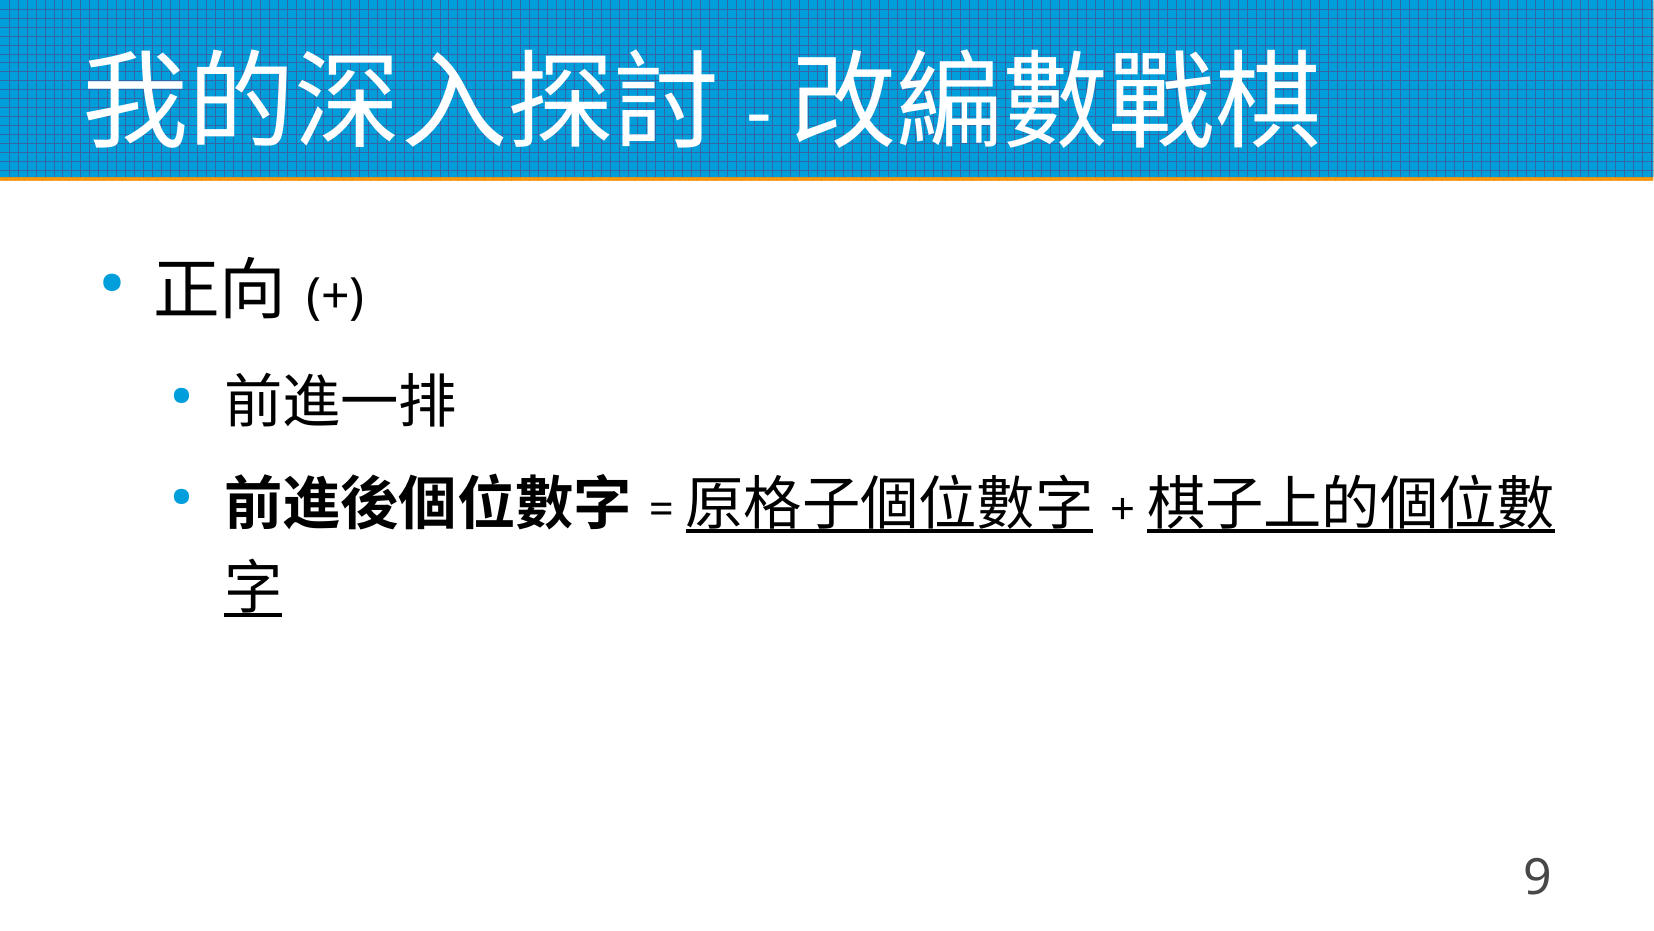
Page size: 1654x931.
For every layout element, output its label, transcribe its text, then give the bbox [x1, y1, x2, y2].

list 正向(+) 前進一排 前進後個位數字=原格子個位數字+棋子上的個位數字 [82, 236, 1563, 811]
title 我的深入探討-改編數戰棋 [82, 14, 1571, 171]
